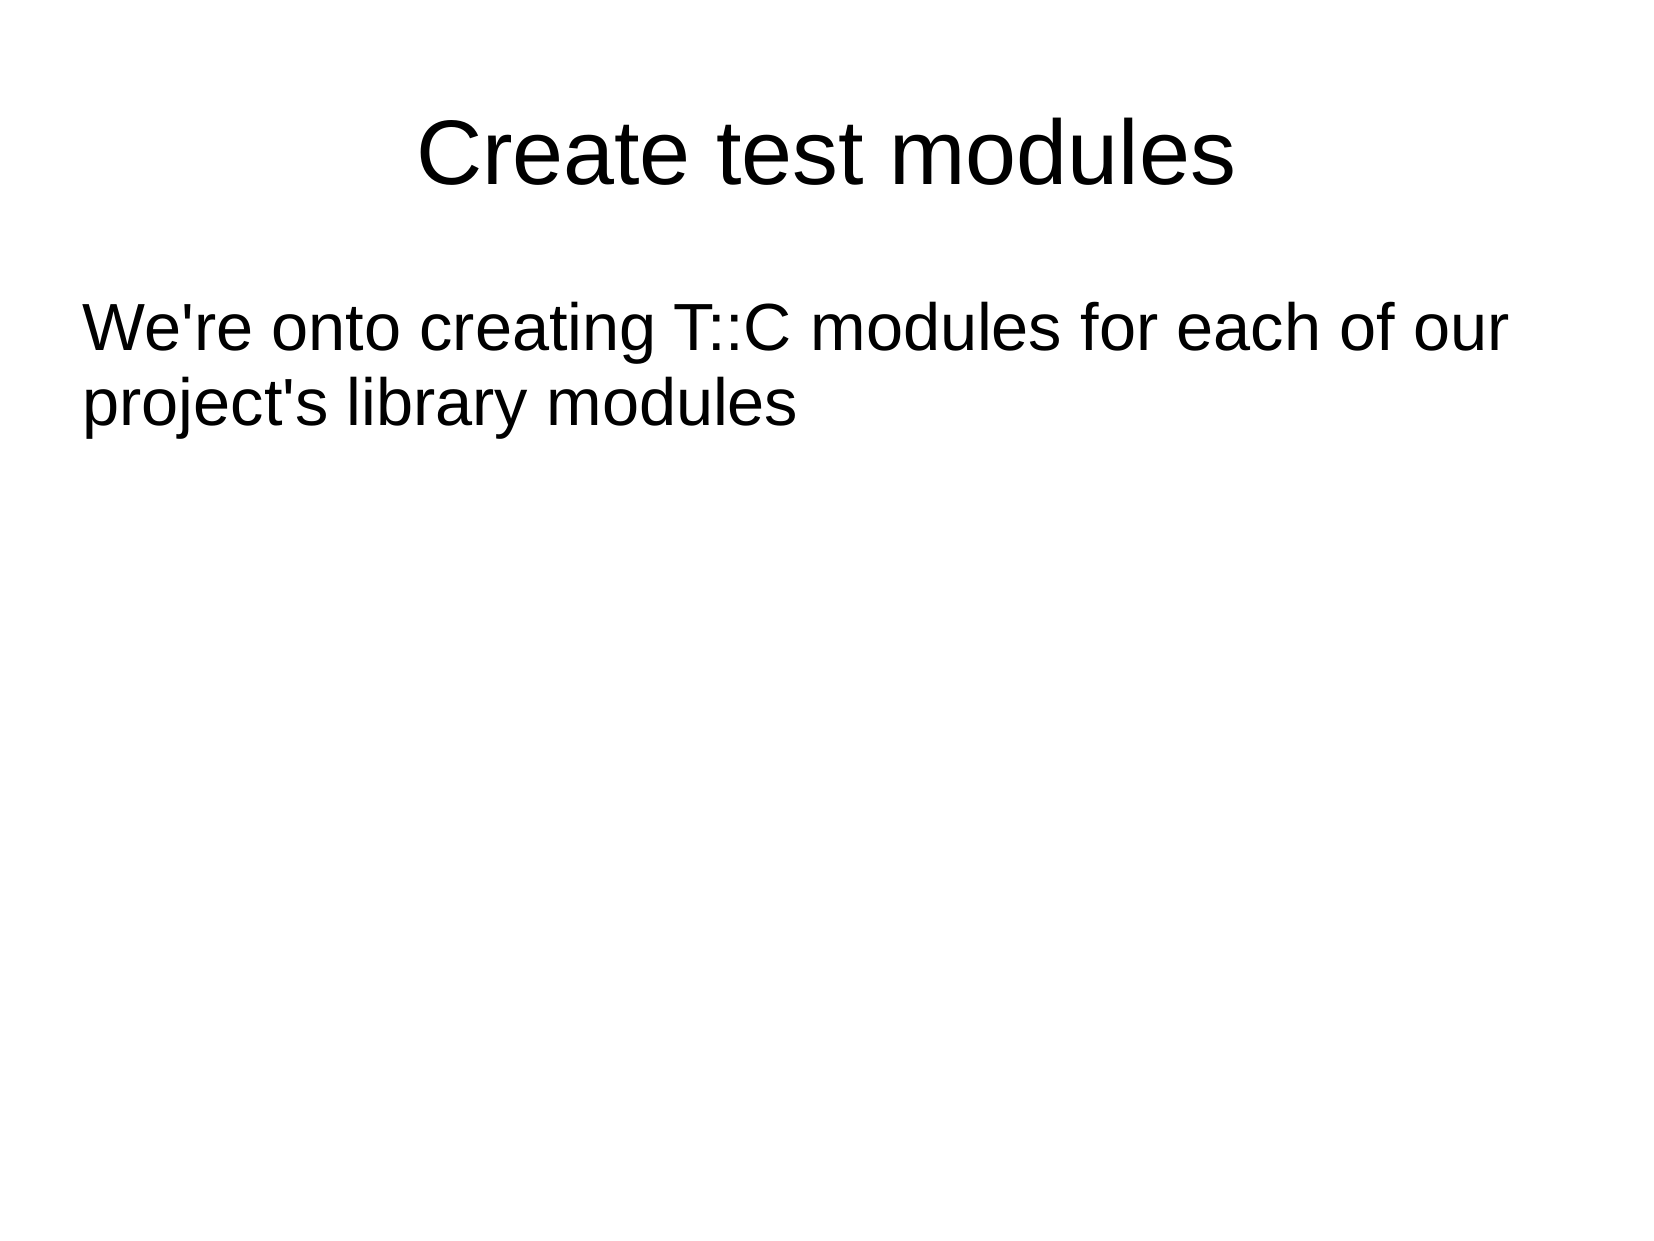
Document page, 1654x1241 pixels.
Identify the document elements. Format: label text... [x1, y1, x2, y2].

list We're onto creating T::C modules for each of our project's library modules [82, 290, 1571, 1010]
title Create test modules [82, 49, 1571, 257]
